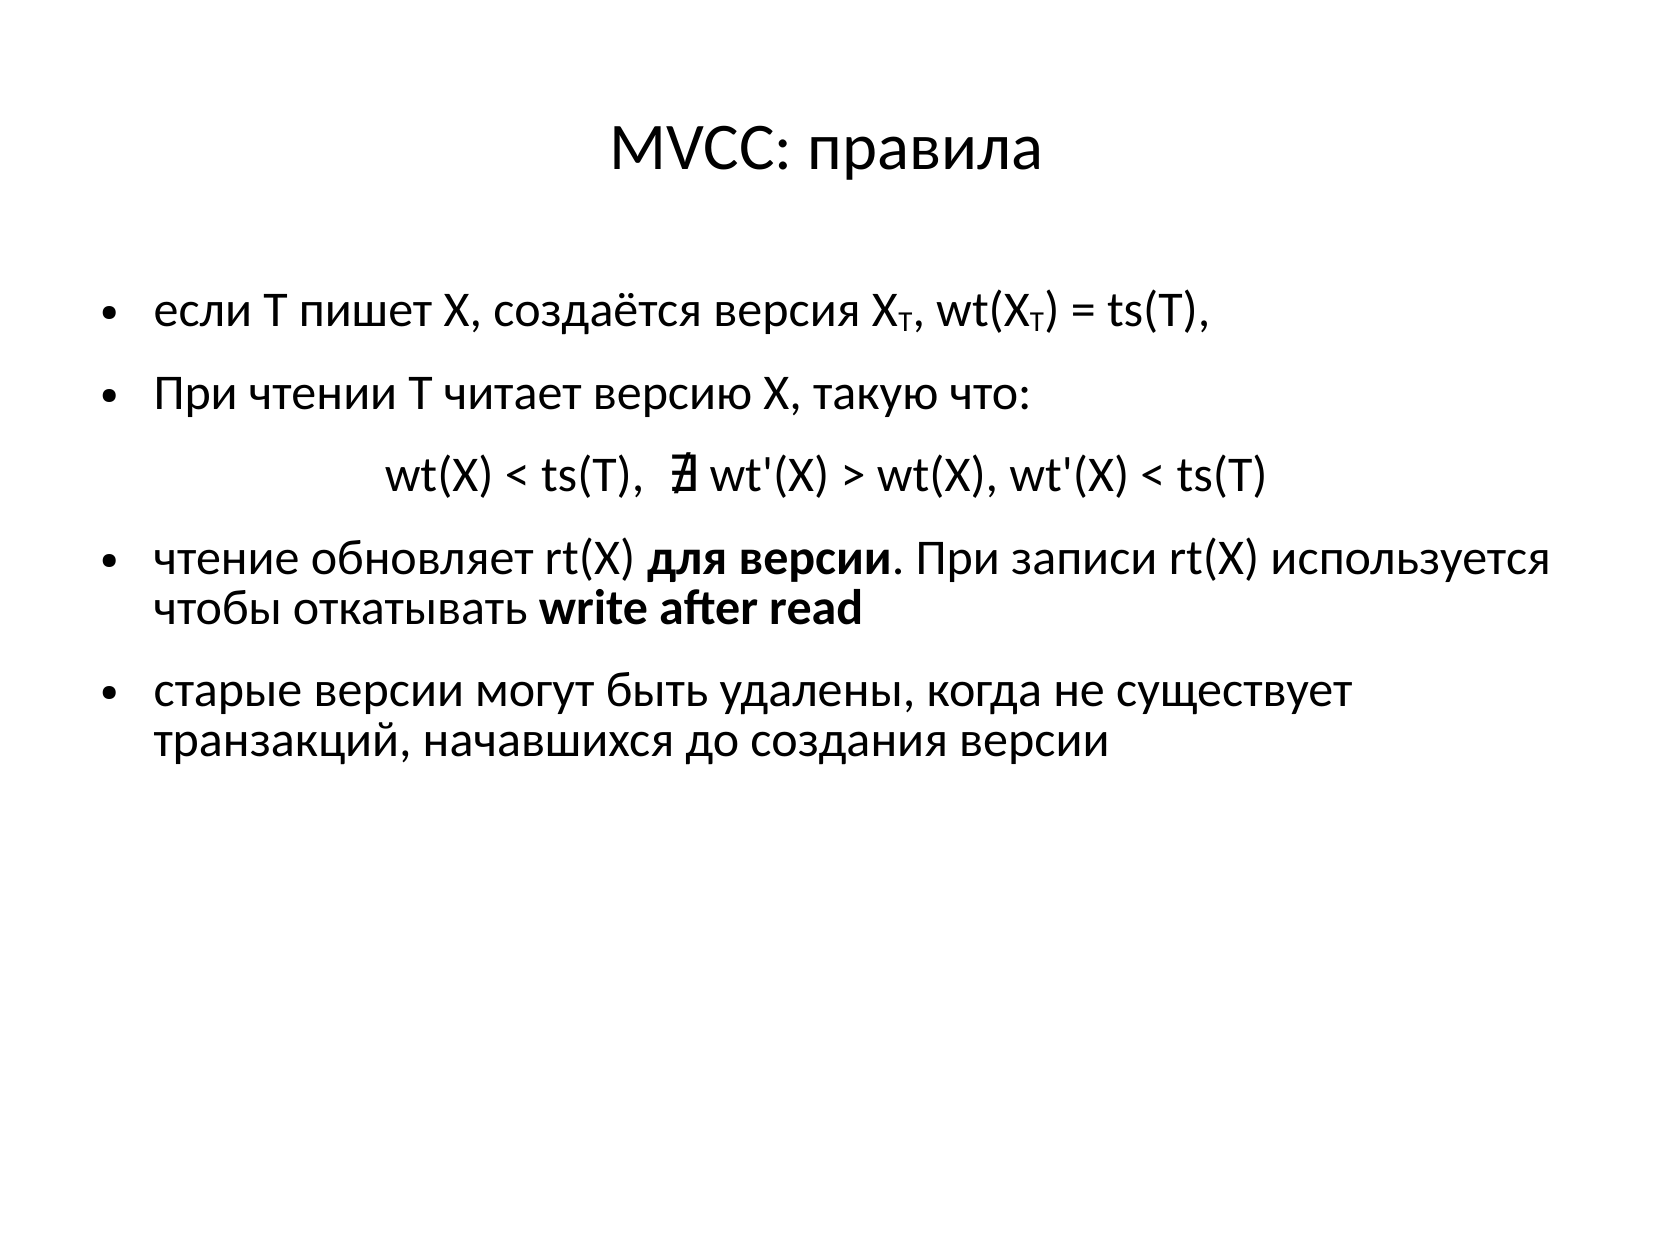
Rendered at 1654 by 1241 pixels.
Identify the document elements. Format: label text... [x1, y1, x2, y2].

title MVCC: правила [82, 49, 1571, 257]
list если T пишет X, создаётся версия XT, wt(XT) = ts(T), При чтении T читает версию X, такую что: wt(X) < ts(T), ∄ wt'(X) > wt(X), wt'(X) < ts(T) чтение обновляет rt(X) для версии. При записи rt(X) используется чтобы откатывать write after read старые версии могут быть удалены, когда не существует транзакций, начавшихся до создания версии [82, 289, 1571, 1108]
